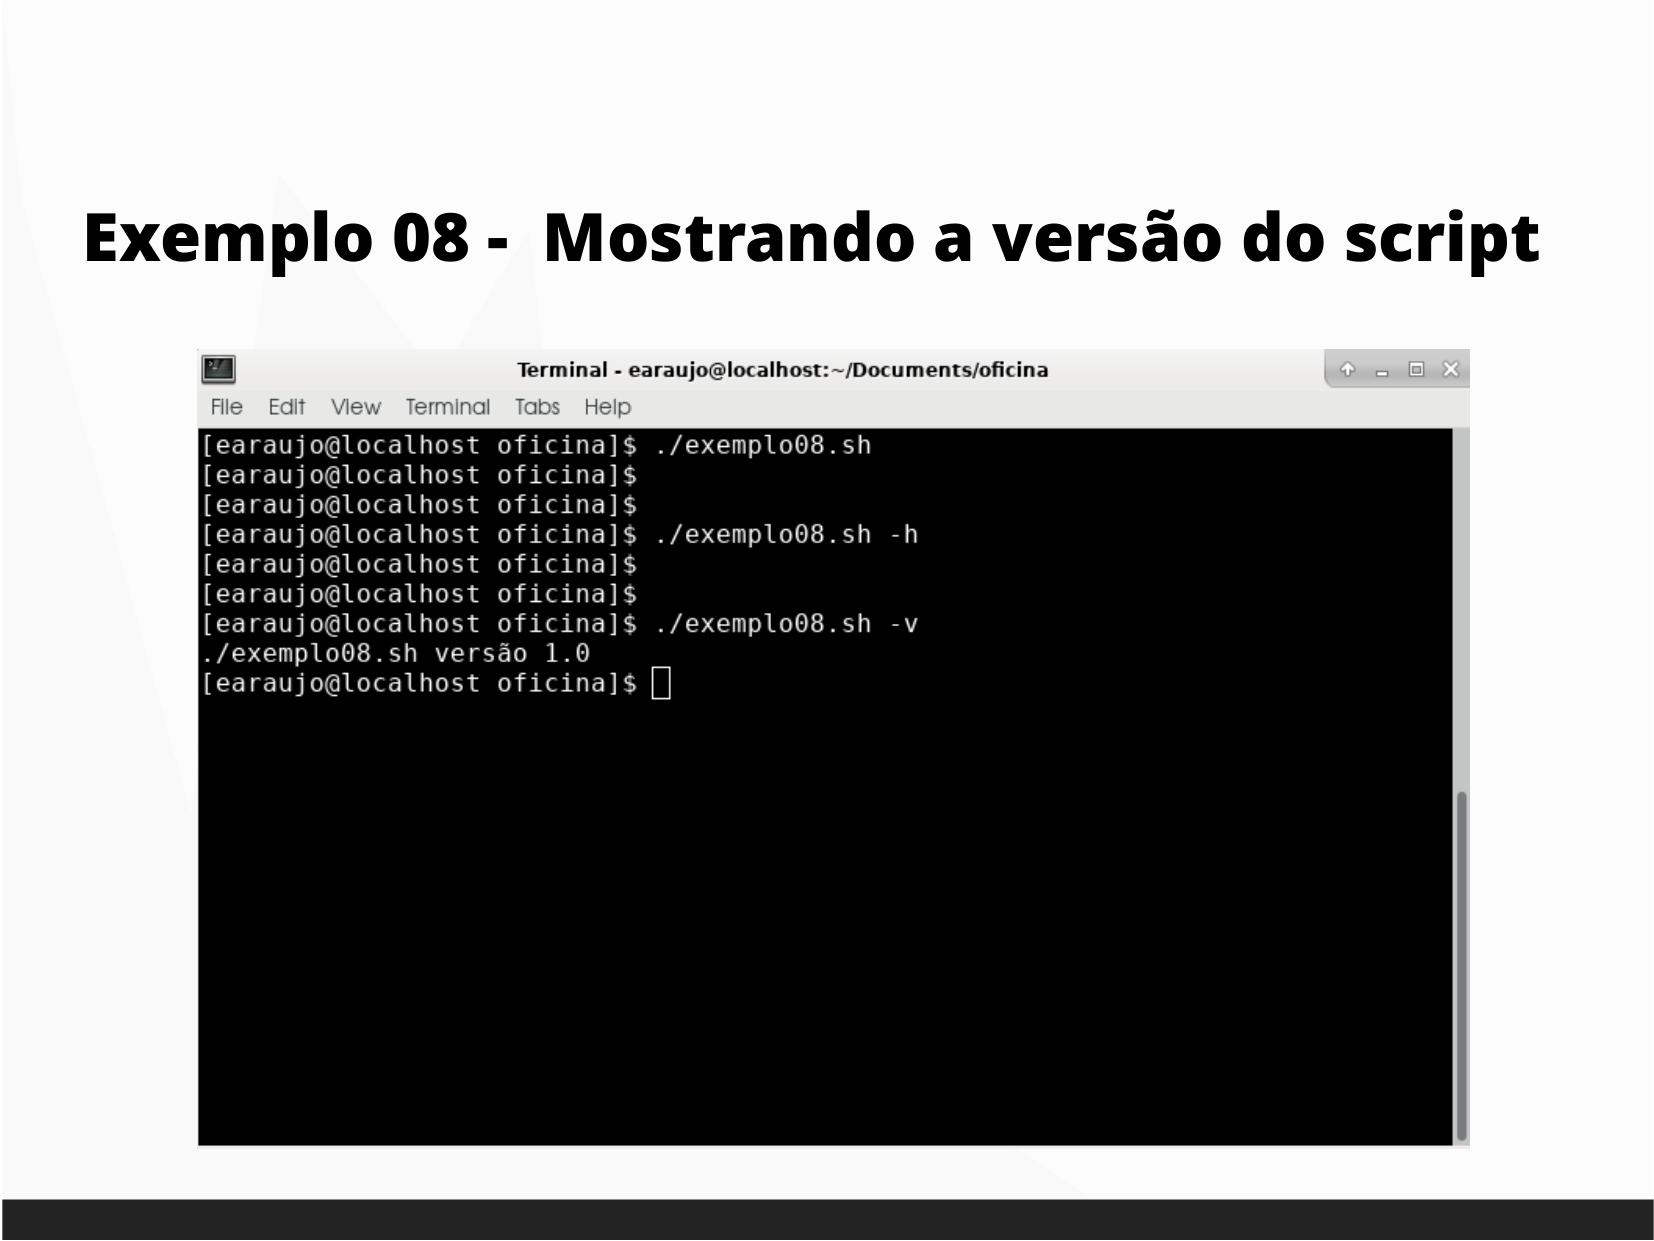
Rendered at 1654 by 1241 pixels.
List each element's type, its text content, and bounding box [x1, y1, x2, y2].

title Exemplo 08 - Mostrando a versão do script [82, 132, 1571, 340]
picture [2, 0, 1654, 1241]
